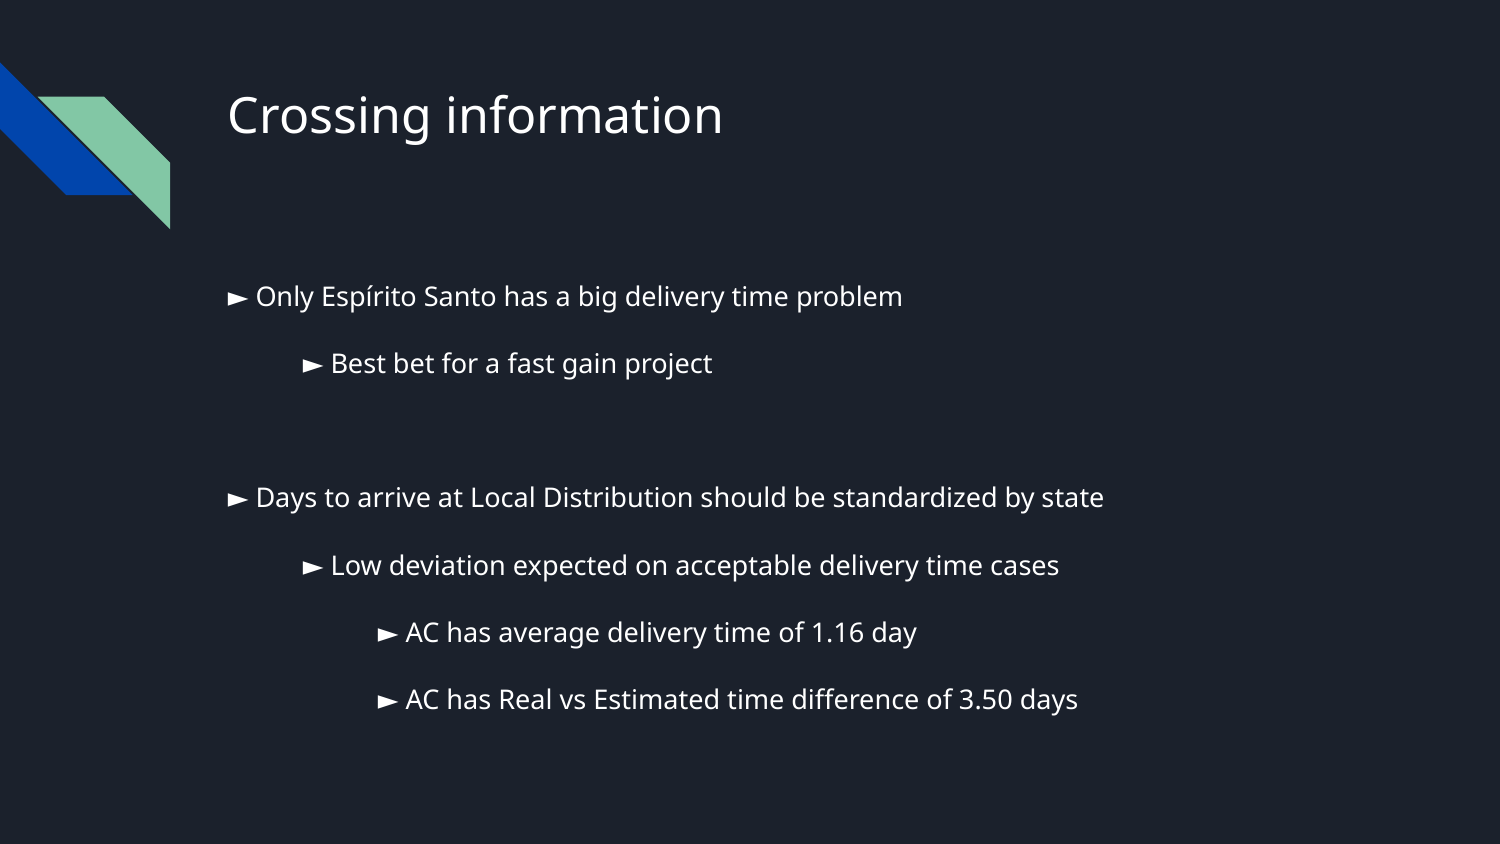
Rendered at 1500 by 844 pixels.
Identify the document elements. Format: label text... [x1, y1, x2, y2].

title Crossing information [212, 64, 1368, 215]
list ► Only Espírito Santo has a big delivery time problem ► Best bet for a fast gain project ► Days to arrive at Local Distribution should be standardized by state ► Low deviation expected on acceptable delivery time cases ► AC has average delivery time of 1.16 day ► AC has Real vs Estimated time difference of 3.50 days [212, 257, 1368, 735]
